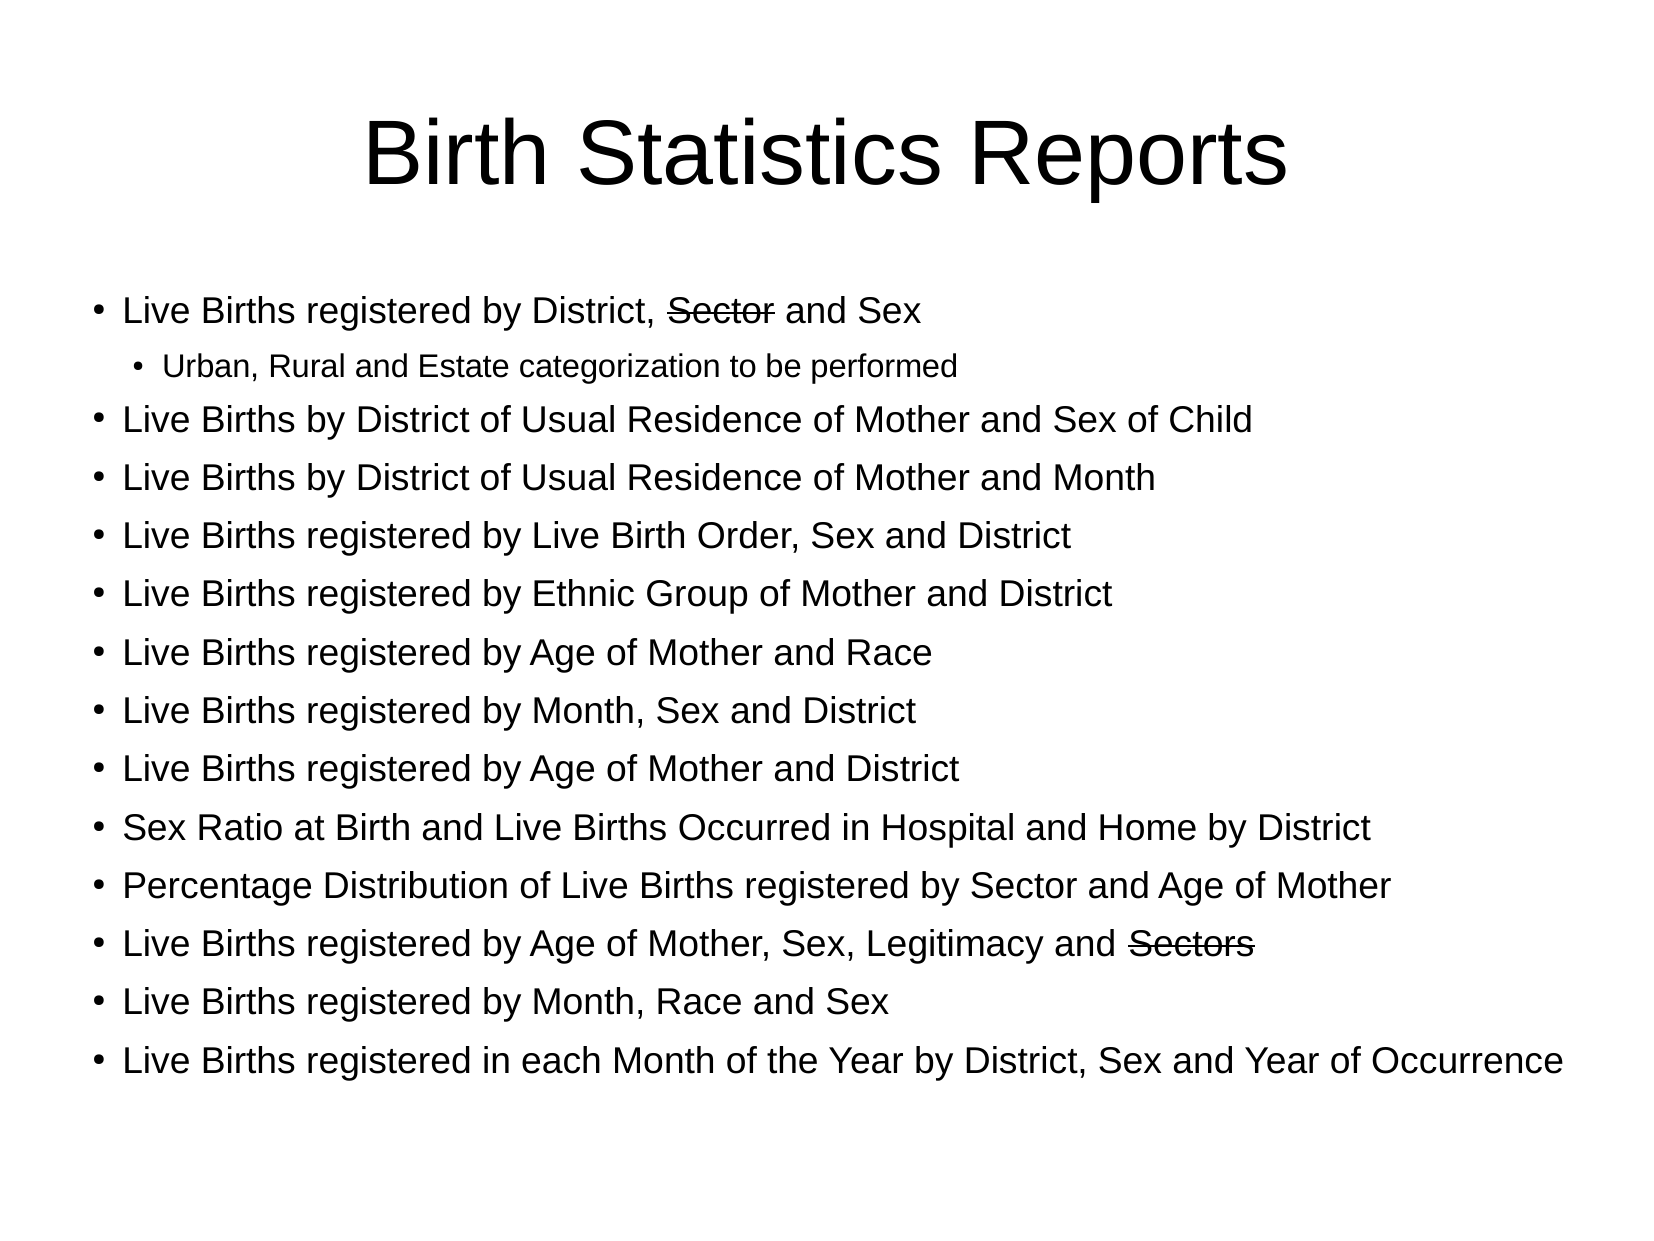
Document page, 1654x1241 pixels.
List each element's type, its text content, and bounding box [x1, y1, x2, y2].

title Birth Statistics Reports [82, 56, 1571, 250]
list Live Births registered by District, Sector and Sex Urban, Rural and Estate categorization to be performed Live Births by District of Usual Residence of Mother and Sex of Child Live Births by District of Usual Residence of Mother and Month Live Births registered by Live Birth Order, Sex and District Live Births registered by Ethnic Group of Mother and District Live Births registered by Age of Mother and Race Live Births registered by Month, Sex and District Live Births registered by Age of Mother and District Sex Ratio at Birth and Live Births Occurred in Hospital and Home by District Percentage Distribution of Live Births registered by Sector and Age of Mother Live Births registered by Age of Mother, Sex, Legitimacy and Sectors Live Births registered by Month, Race and Sex Live Births registered in each Month of the Year by District, Sex and Year of Occurrence [82, 290, 1571, 1109]
